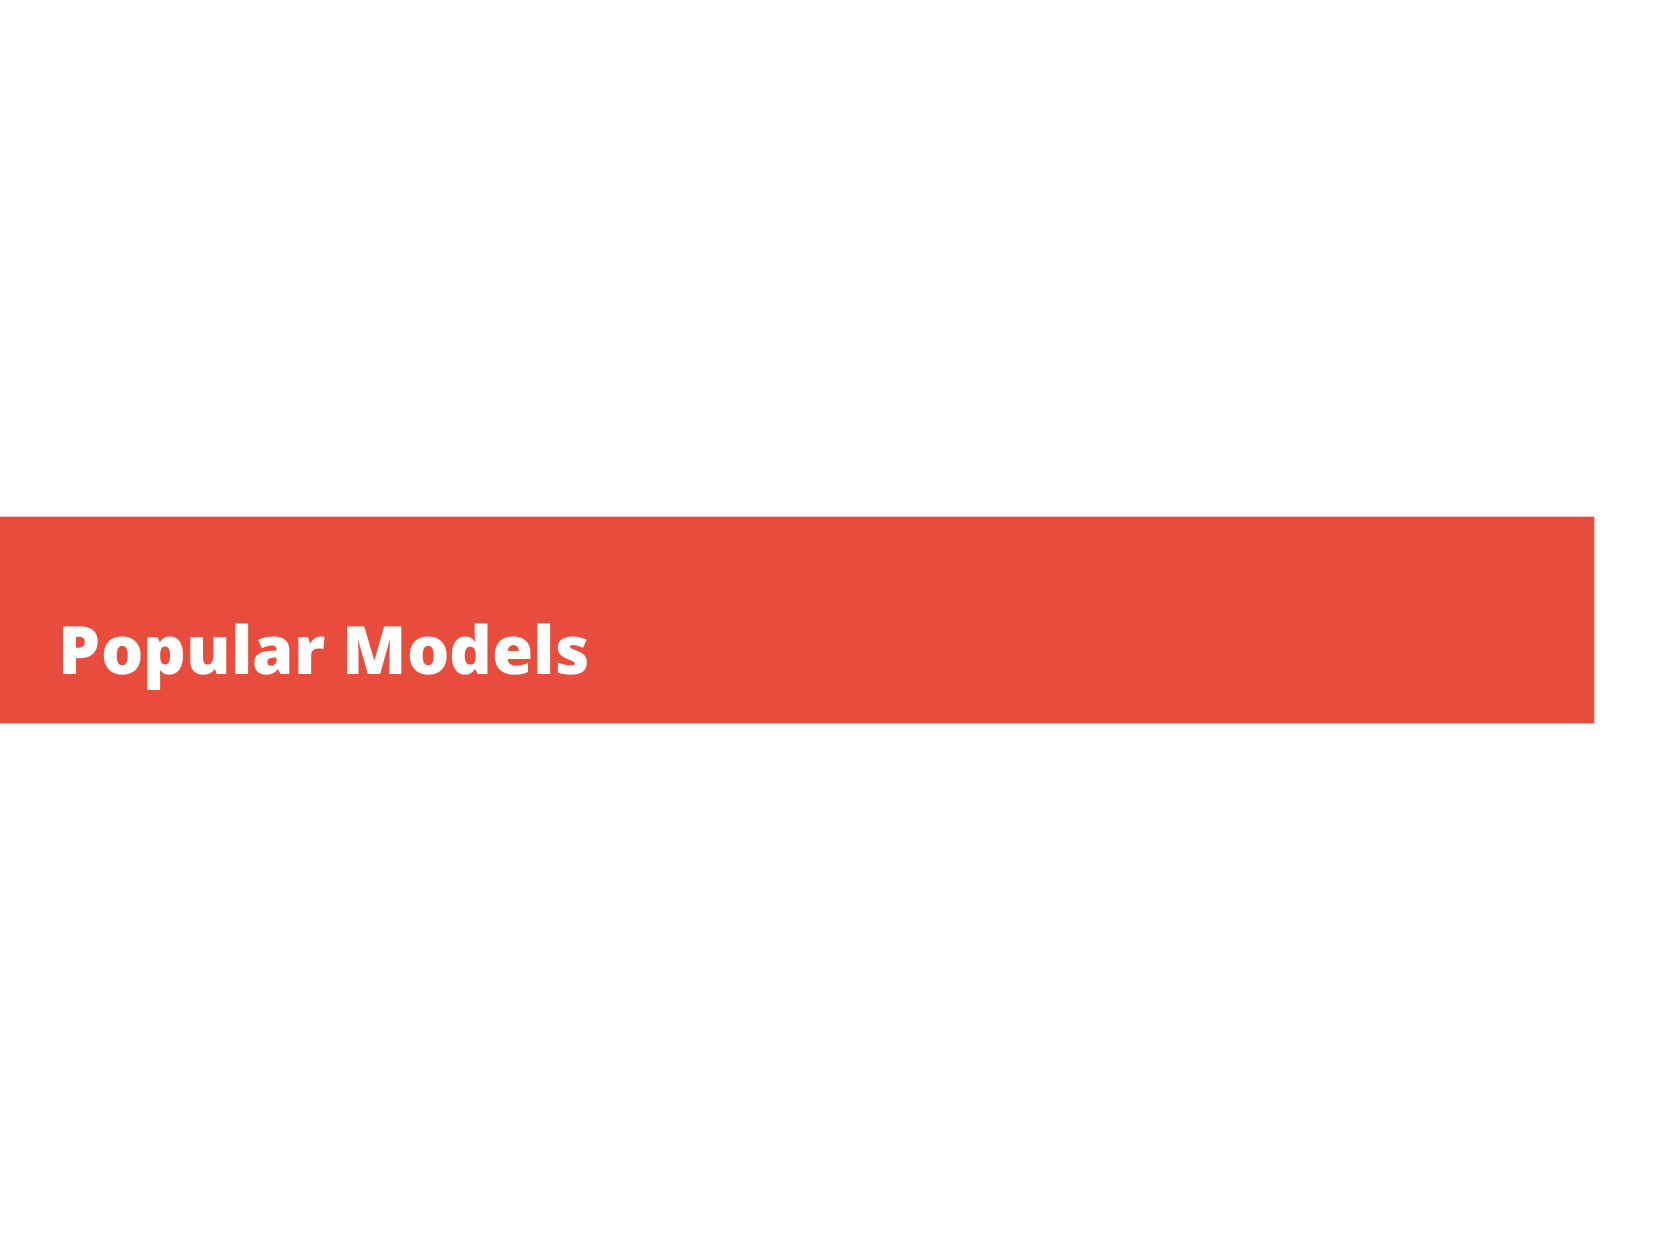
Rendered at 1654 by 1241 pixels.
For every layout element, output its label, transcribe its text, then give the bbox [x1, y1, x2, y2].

title Popular Models [59, 546, 1595, 694]
